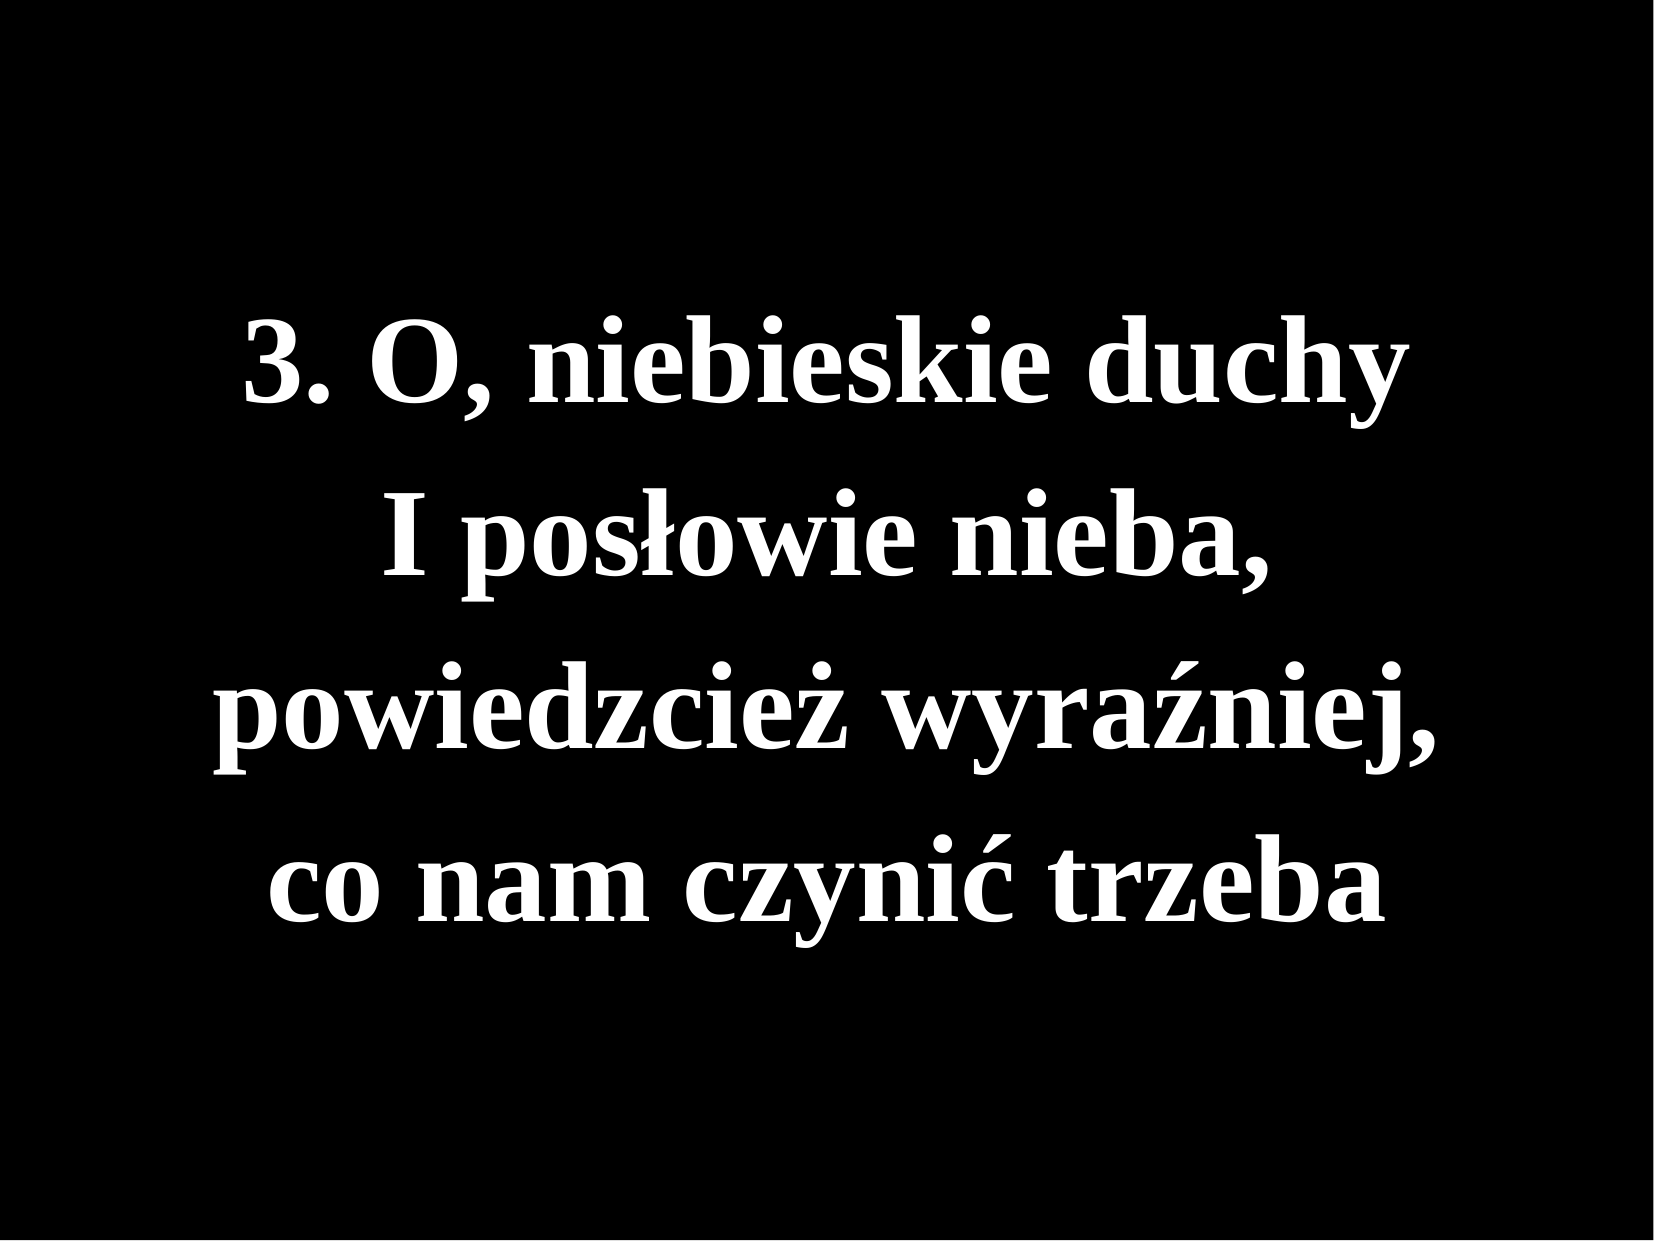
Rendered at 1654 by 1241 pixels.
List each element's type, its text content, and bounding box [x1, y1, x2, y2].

title 3. O, niebieskie duchy ppp I posłowie nieba, ppp powiedzcież wyraźniej, ppp co nam czynić trzeba [0, 0, 1654, 1241]
